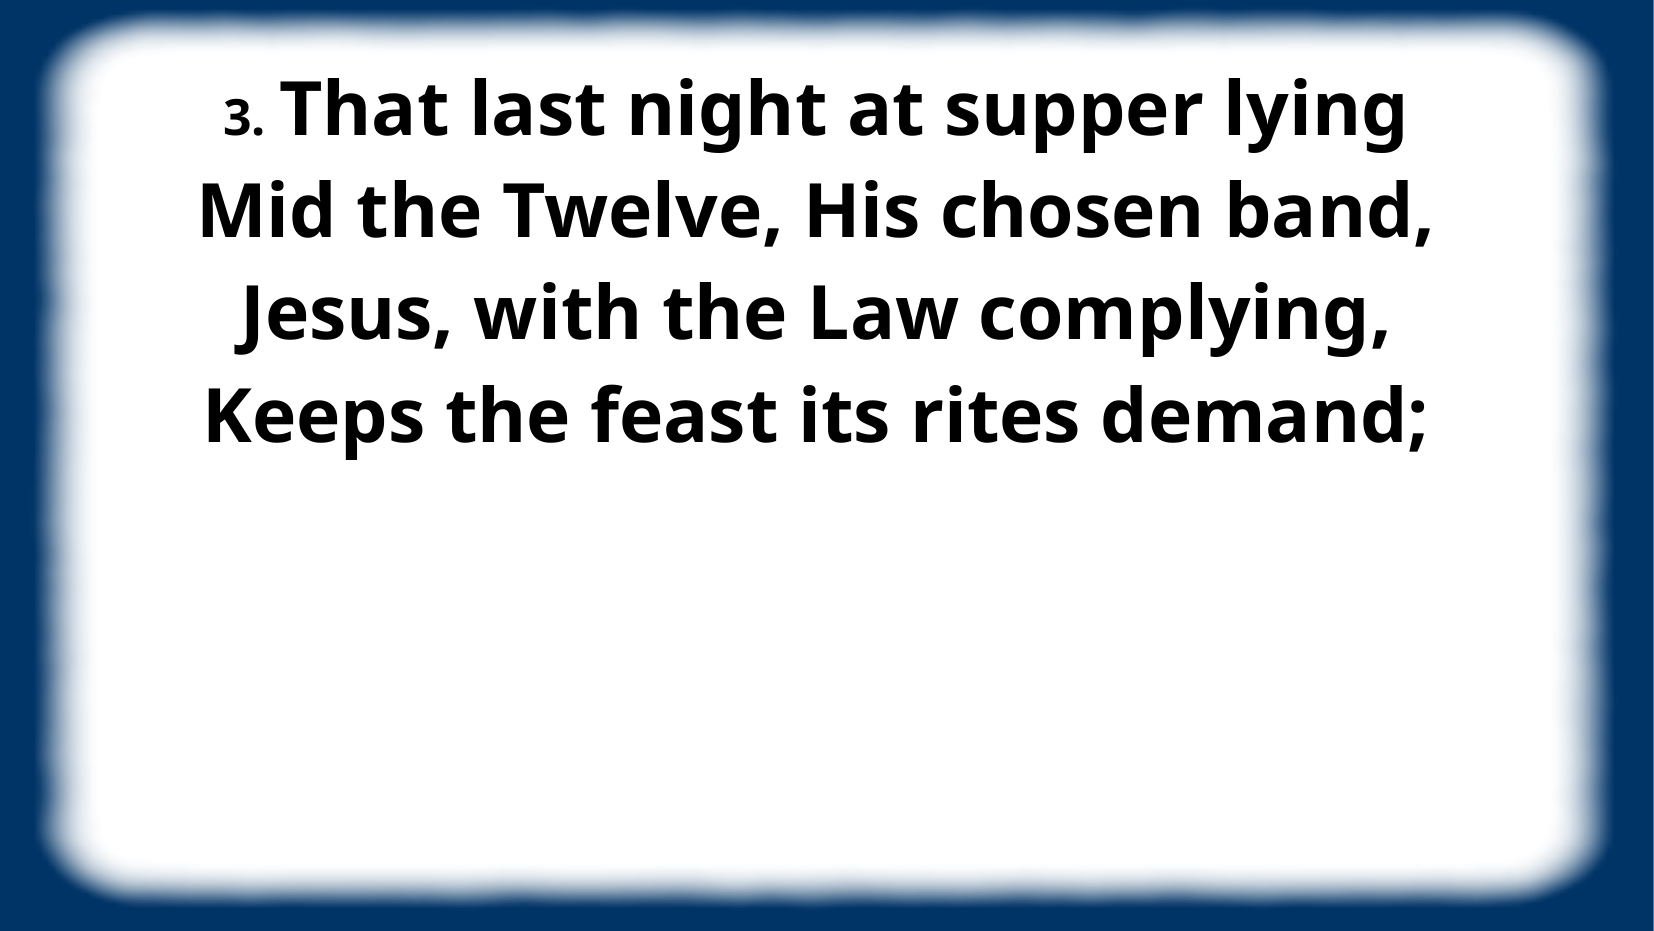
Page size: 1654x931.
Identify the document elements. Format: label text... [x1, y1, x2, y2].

text_box 3. That last night at supper lying Mid the Twelve, His chosen band, Jesus, with the Law complying, Keeps the feast its rites demand; [81, 47, 1552, 468]
picture [0, 0, 1654, 931]
